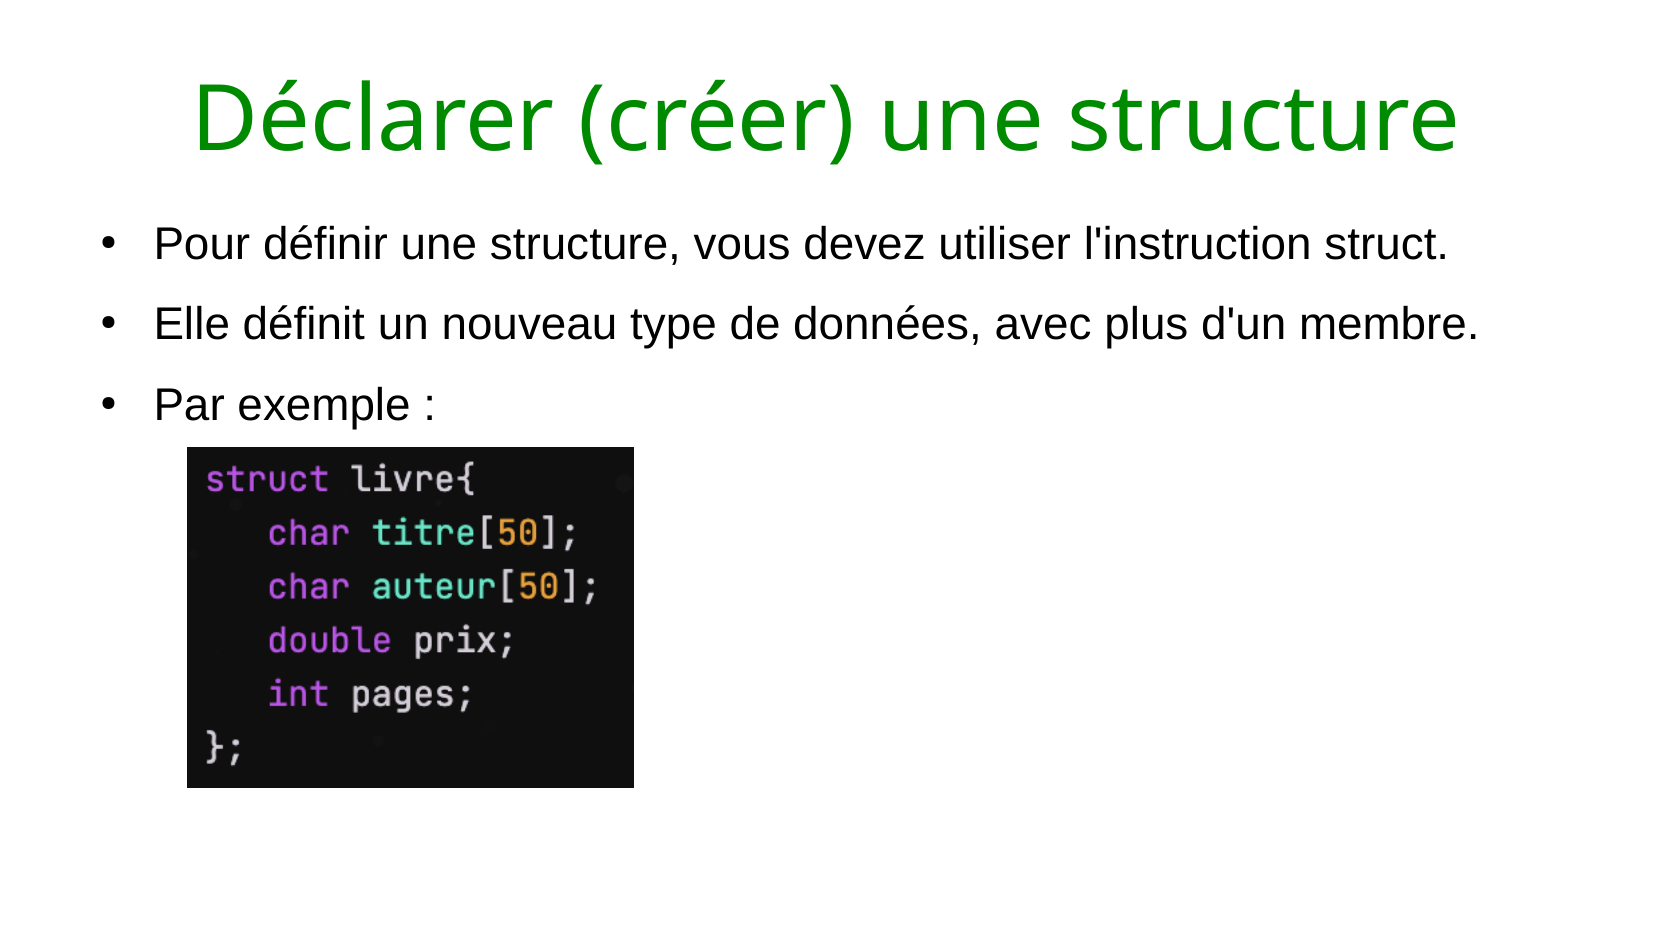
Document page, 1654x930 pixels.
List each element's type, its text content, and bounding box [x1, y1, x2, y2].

picture [187, 447, 634, 788]
title Déclarer (créer) une structure [82, 37, 1571, 193]
list Pour définir une structure, vous devez utiliser l'instruction struct. Elle définit un nouveau type de données, avec plus d'un membre. Par exemple : [82, 217, 1571, 757]
